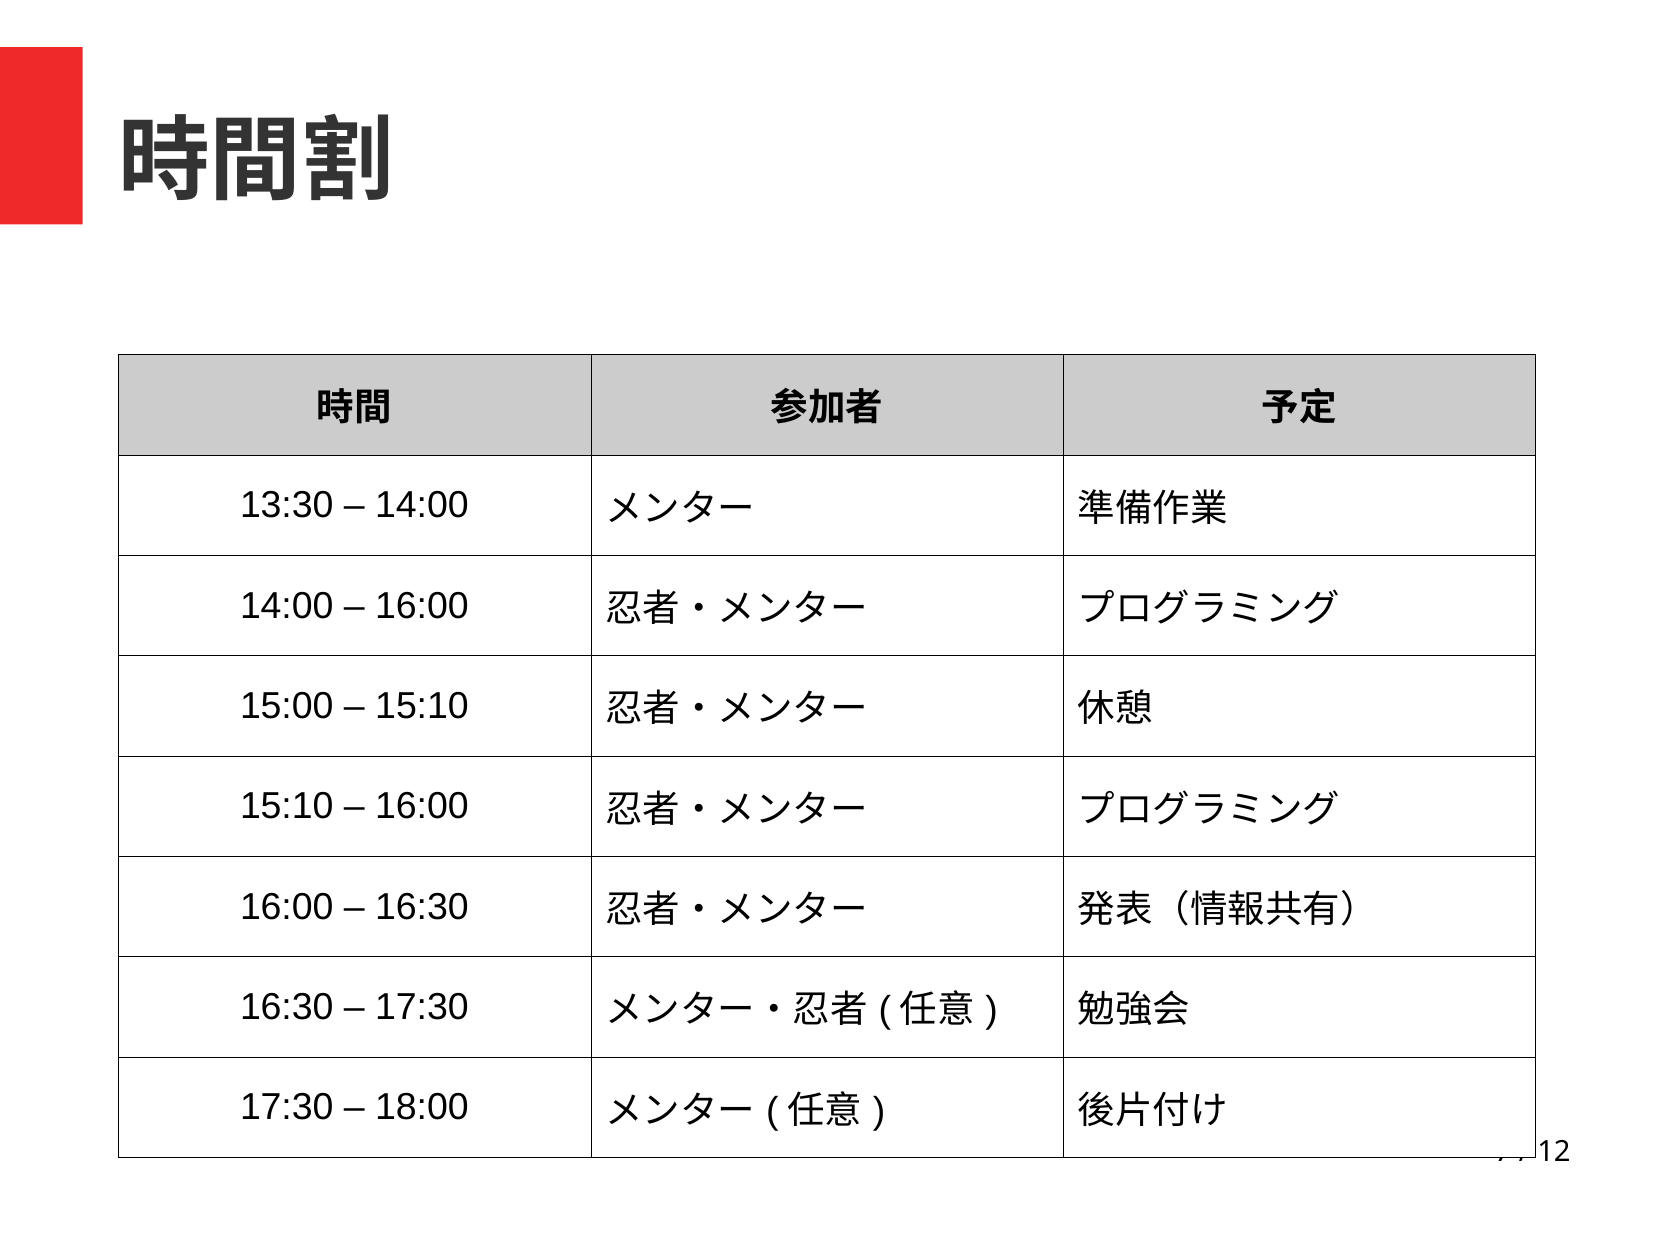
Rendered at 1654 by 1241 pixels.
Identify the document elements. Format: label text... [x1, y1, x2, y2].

table_cell 準備作業 [1064, 456, 1535, 555]
table_cell 16:00 – 16:30 [119, 857, 591, 956]
table_header 参加者 [592, 355, 1063, 455]
table_cell 忍者・メンター [592, 757, 1063, 856]
table_cell 後片付け [1064, 1058, 1535, 1157]
table_cell 17:30 – 18:00 [119, 1058, 591, 1157]
table_cell メンター [592, 456, 1063, 555]
table_header 予定 [1064, 355, 1535, 455]
table_cell プログラミング [1064, 757, 1535, 856]
table_cell 忍者・メンター [592, 857, 1063, 956]
table_cell 忍者・メンター [592, 556, 1063, 655]
table_cell 勉強会 [1064, 957, 1535, 1057]
table_cell 13:30 – 14:00 [119, 456, 591, 555]
table_cell 14:00 – 16:00 [119, 556, 591, 655]
table_cell 16:30 – 17:30 [119, 957, 591, 1057]
table_cell 発表（情報共有） [1064, 857, 1535, 956]
table_cell プログラミング [1064, 556, 1535, 655]
table_header 時間 [119, 355, 591, 455]
table_cell 忍者・メンター [592, 656, 1063, 756]
title 時間割 [118, 49, 1571, 257]
table_cell メンター(任意) [592, 1058, 1063, 1157]
table_cell メンター・忍者(任意) [592, 957, 1063, 1057]
table_cell 休憩 [1064, 656, 1535, 756]
table_cell 15:00 – 15:10 [119, 656, 591, 756]
table_cell 15:10 – 16:00 [119, 757, 591, 856]
